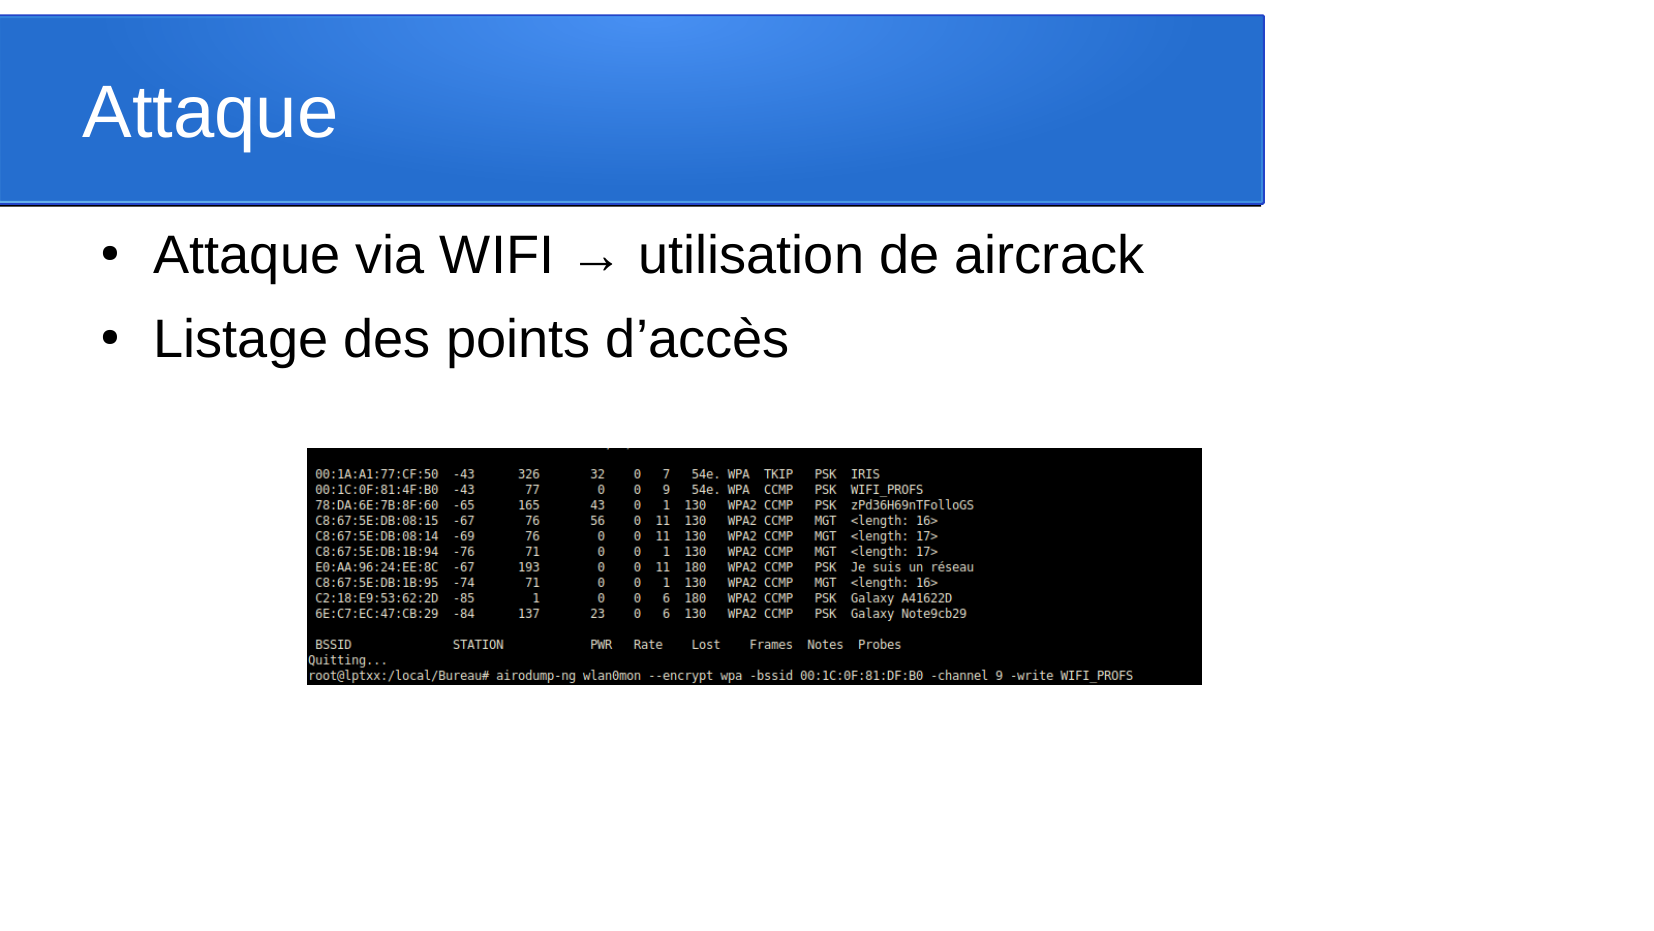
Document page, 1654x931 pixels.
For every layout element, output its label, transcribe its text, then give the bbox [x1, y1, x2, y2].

list Attaque via WIFI → utilisation de aircrack Listage des points d’accès [82, 224, 1571, 764]
title Attaque [82, 35, 1235, 189]
picture [307, 448, 1202, 685]
